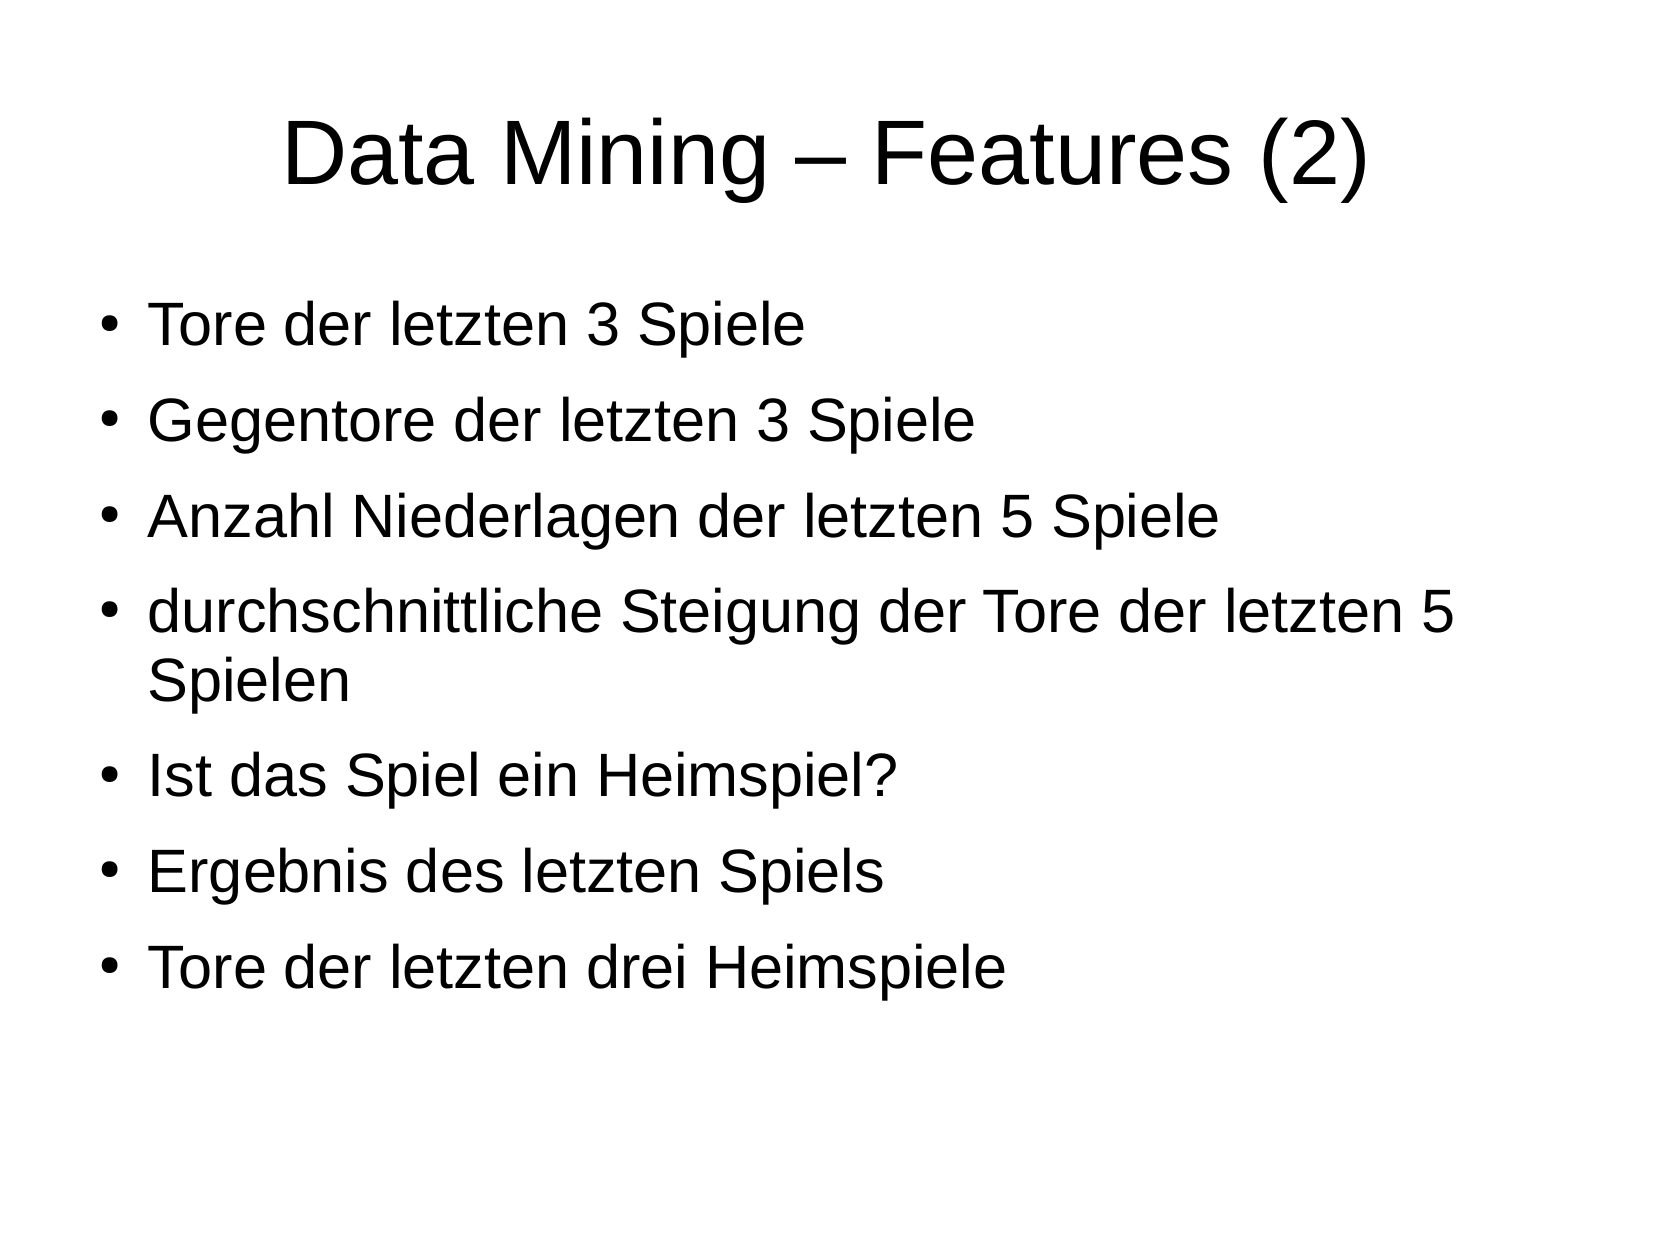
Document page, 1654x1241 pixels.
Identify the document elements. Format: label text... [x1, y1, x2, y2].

list Tore der letzten 3 Spiele Gegentore der letzten 3 Spiele Anzahl Niederlagen der letzten 5 Spiele durchschnittliche Steigung der Tore der letzten 5 Spielen Ist das Spiel ein Heimspiel? Ergebnis des letzten Spiels Tore der letzten drei Heimspiele [82, 290, 1538, 1010]
title Data Mining – Features (2) [82, 49, 1571, 257]
